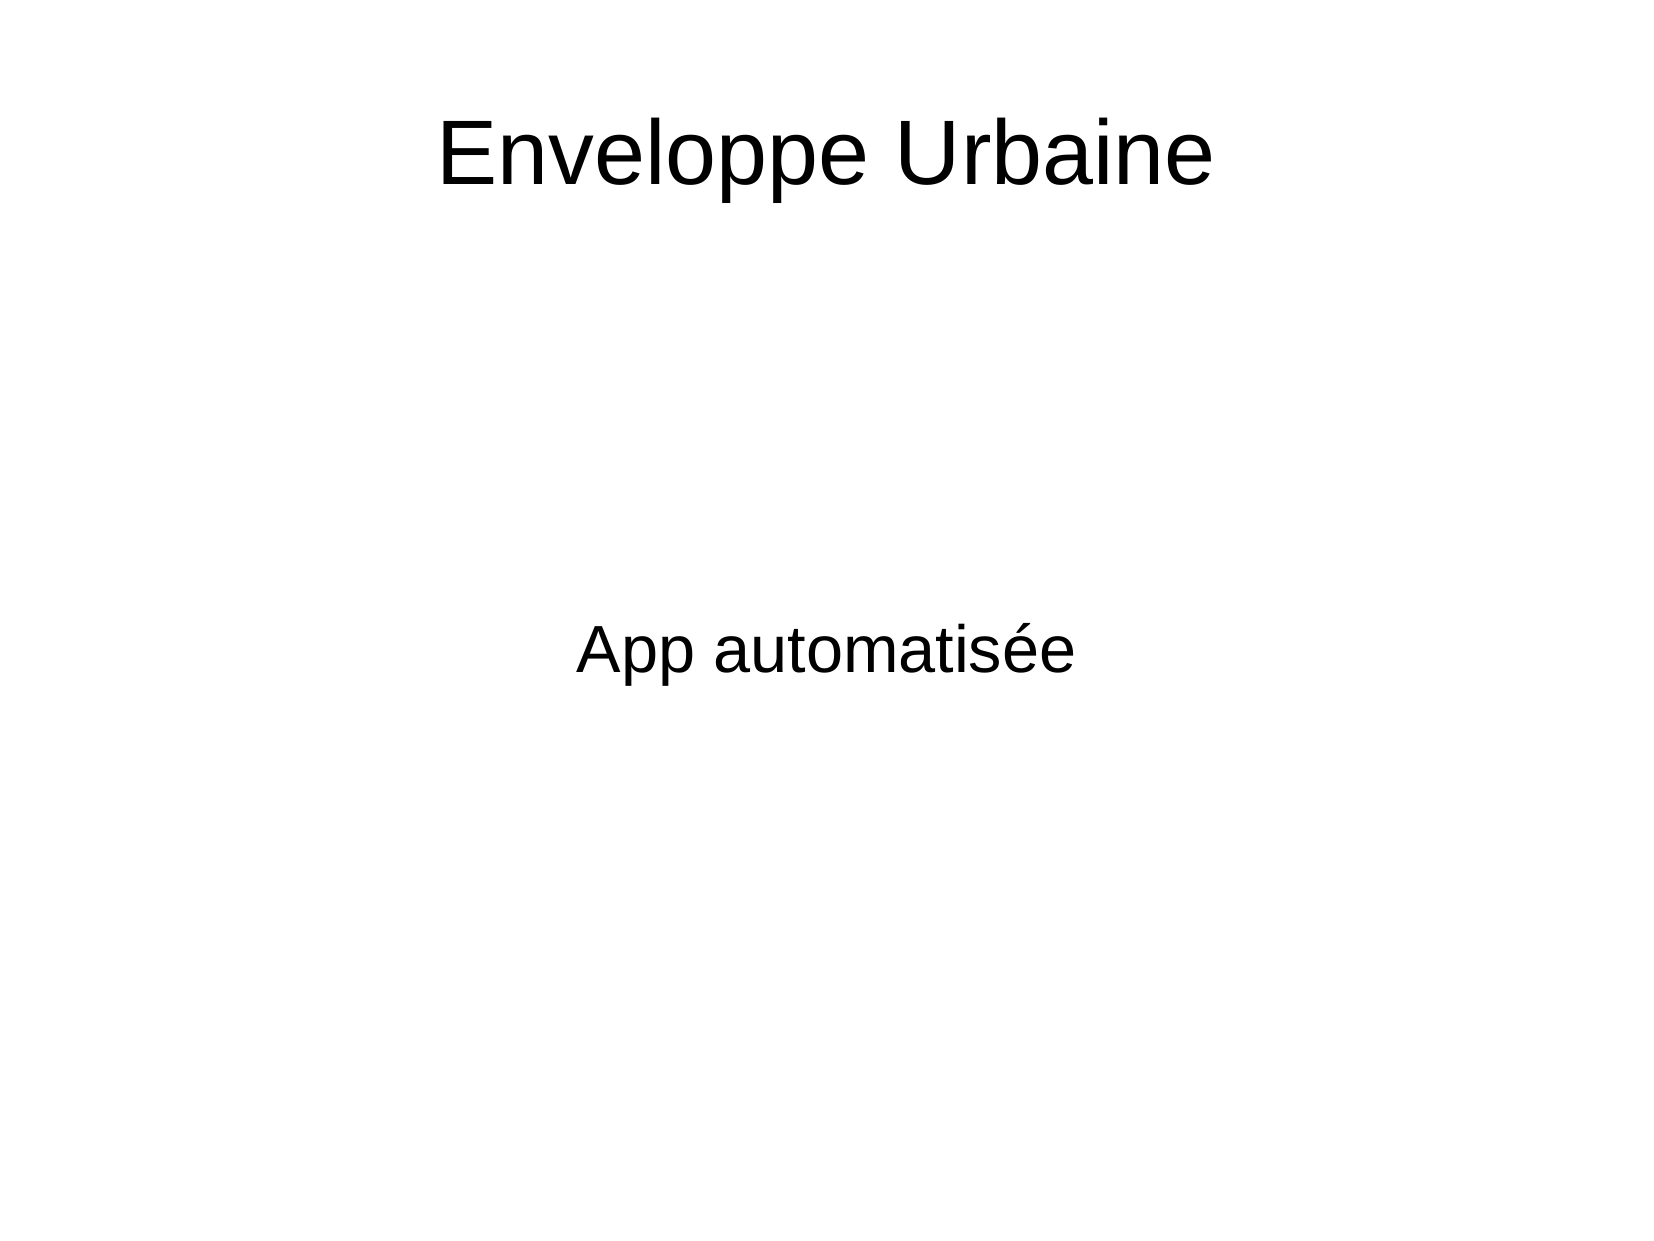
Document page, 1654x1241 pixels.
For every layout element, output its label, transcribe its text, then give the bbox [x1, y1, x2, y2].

subtitle App automatisée [82, 290, 1571, 1010]
title Enveloppe Urbaine [82, 49, 1571, 257]
